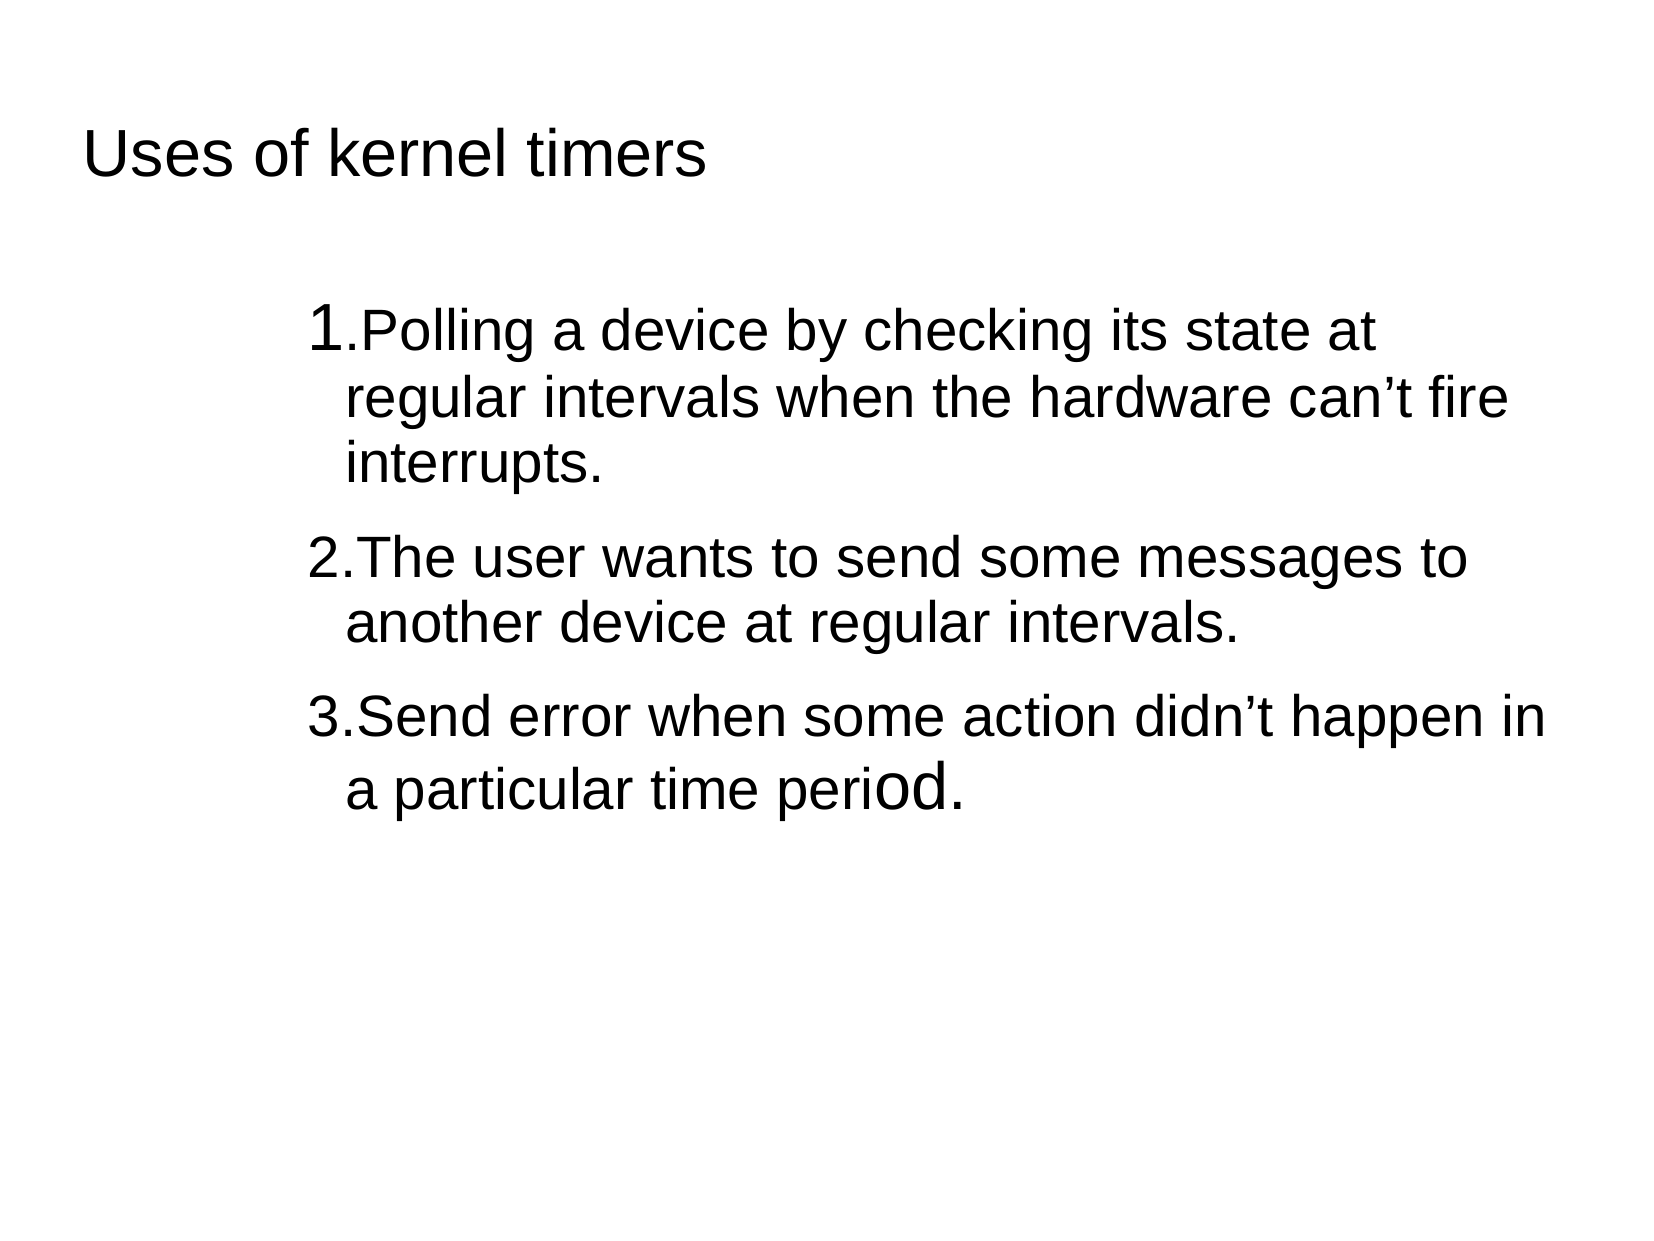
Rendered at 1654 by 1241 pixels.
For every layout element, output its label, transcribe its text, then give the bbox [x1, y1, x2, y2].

title Uses of kernel timers [82, 49, 1571, 257]
list 1.Polling a device by checking its state at regular intervals when the hardware can’t fire interrupts. 2.The user wants to send some messages to another device at regular intervals. 3.Send error when some action didn’t happen in a particular time period. [82, 290, 1571, 1010]
